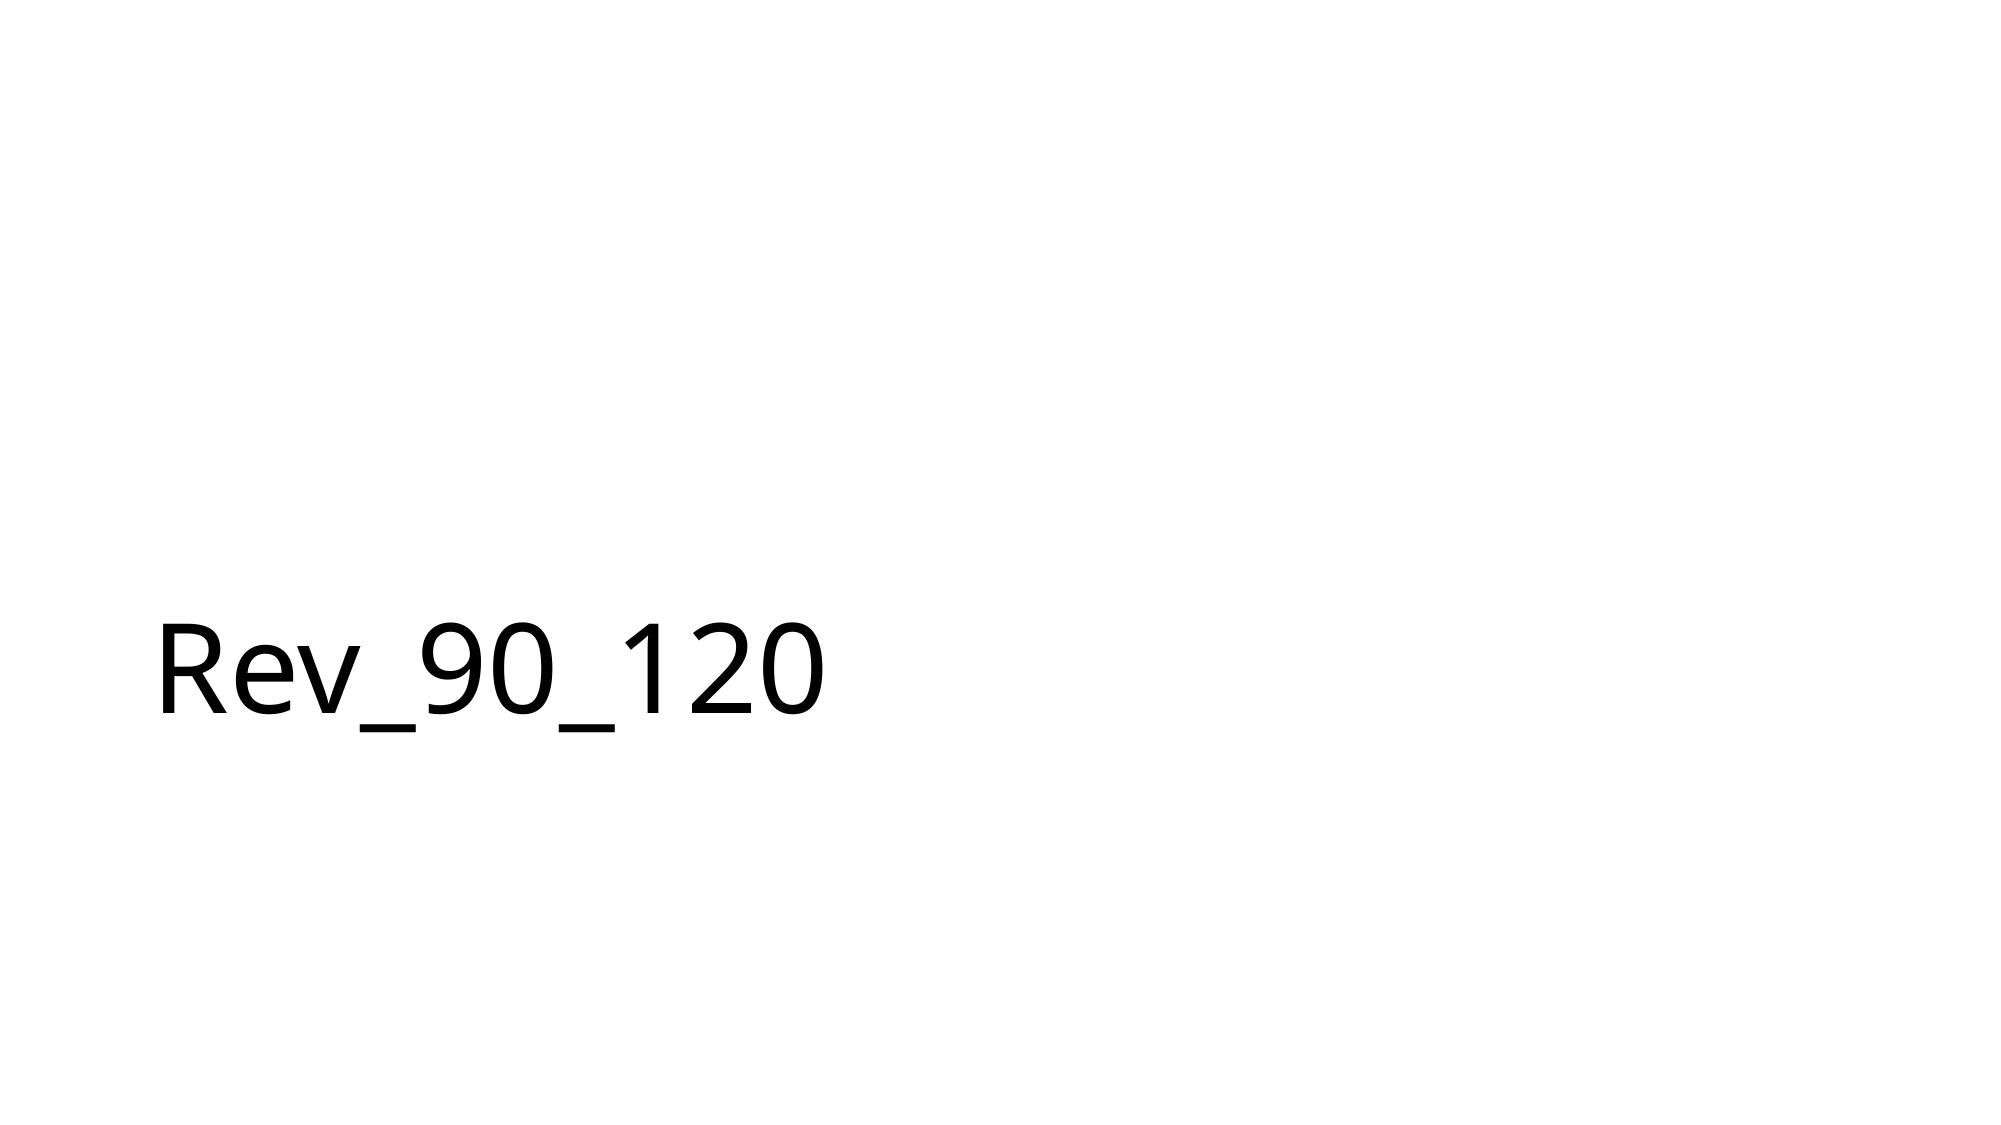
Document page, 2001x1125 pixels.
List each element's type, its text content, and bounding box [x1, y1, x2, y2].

title Rev_90_120 [136, 280, 1862, 749]
